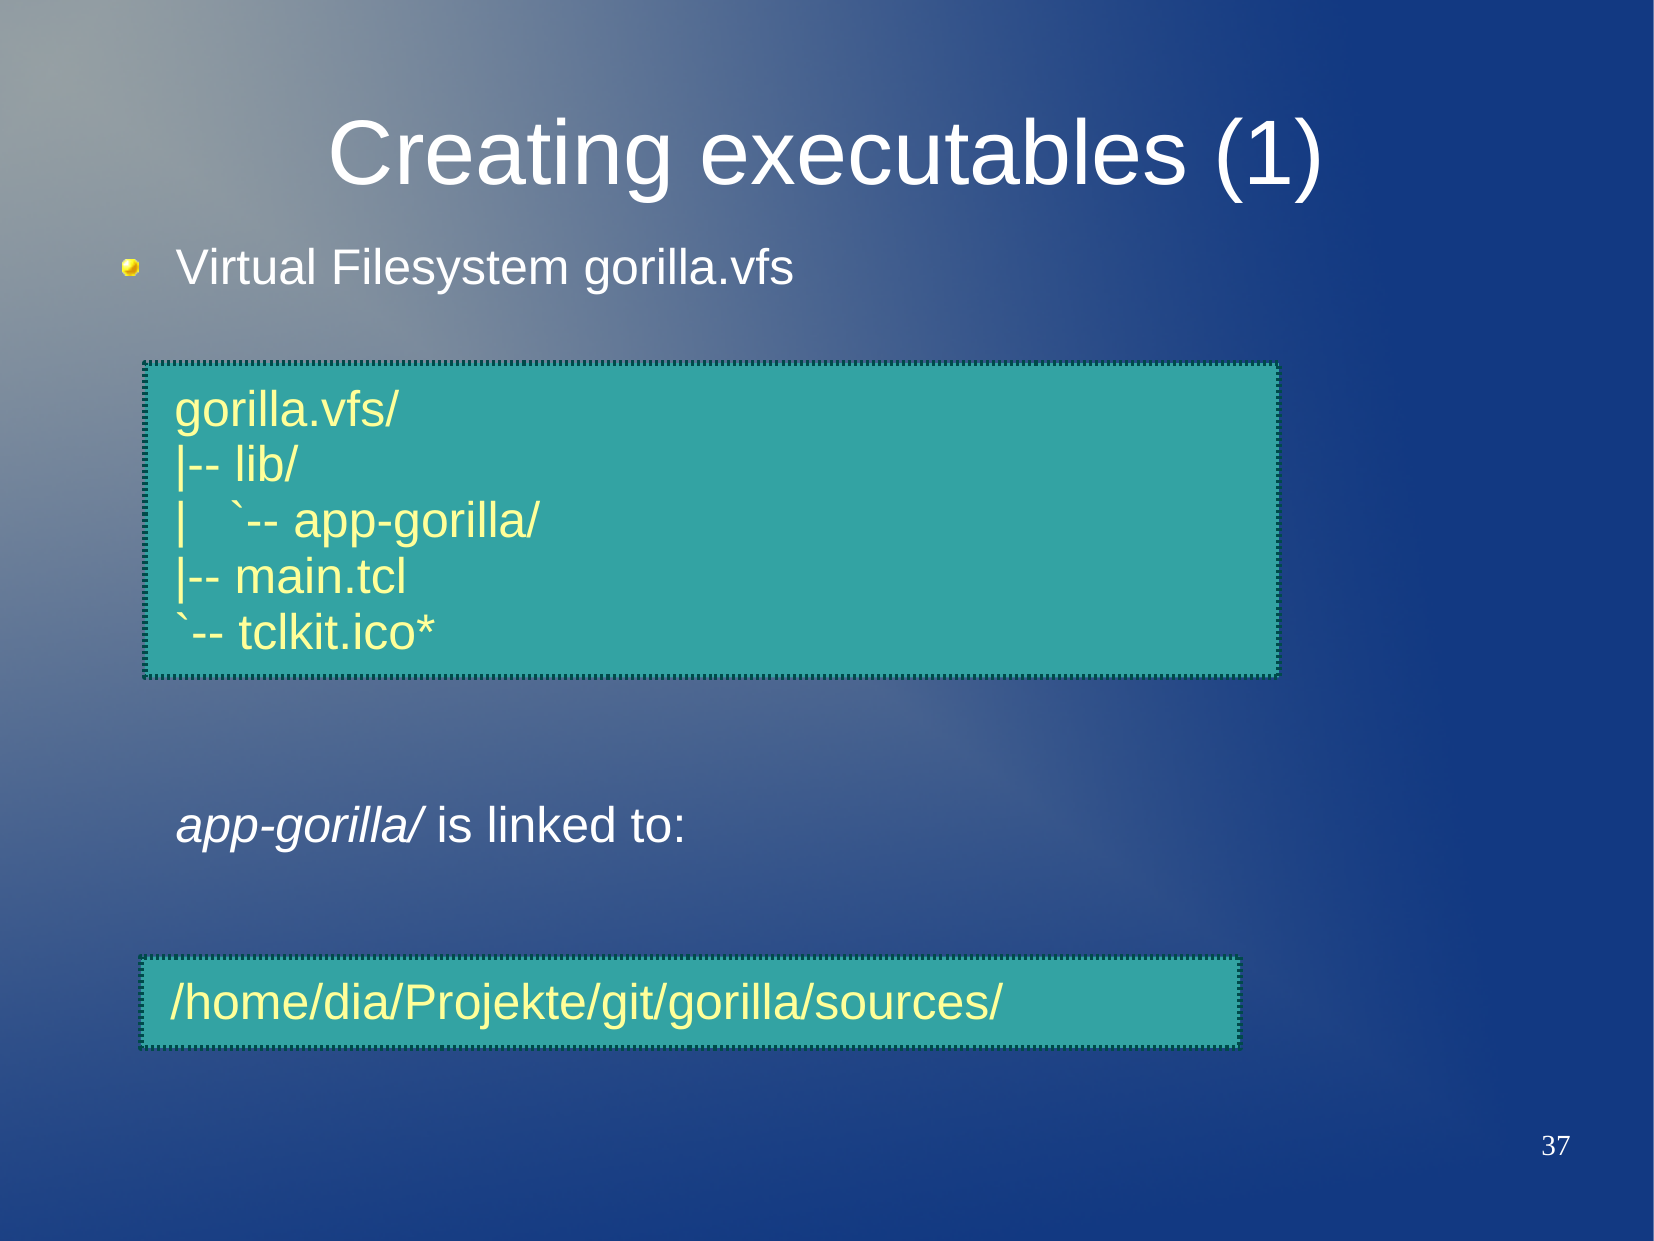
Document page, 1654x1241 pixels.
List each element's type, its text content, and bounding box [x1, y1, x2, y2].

list app-gorilla/ is linked to: [104, 797, 1359, 854]
text_box gorilla.vfs/ |-- lib/ | `-- app-gorilla/ |-- main.tcl `-- tclkit.ico* [144, 363, 1279, 678]
title Creating executables (1) [82, 49, 1571, 257]
text_box /home/dia/Projekte/git/gorilla/sources/ [140, 956, 1241, 1048]
list Virtual Filesystem gorilla.vfs [104, 239, 1359, 296]
picture [0, 0, 1654, 1241]
